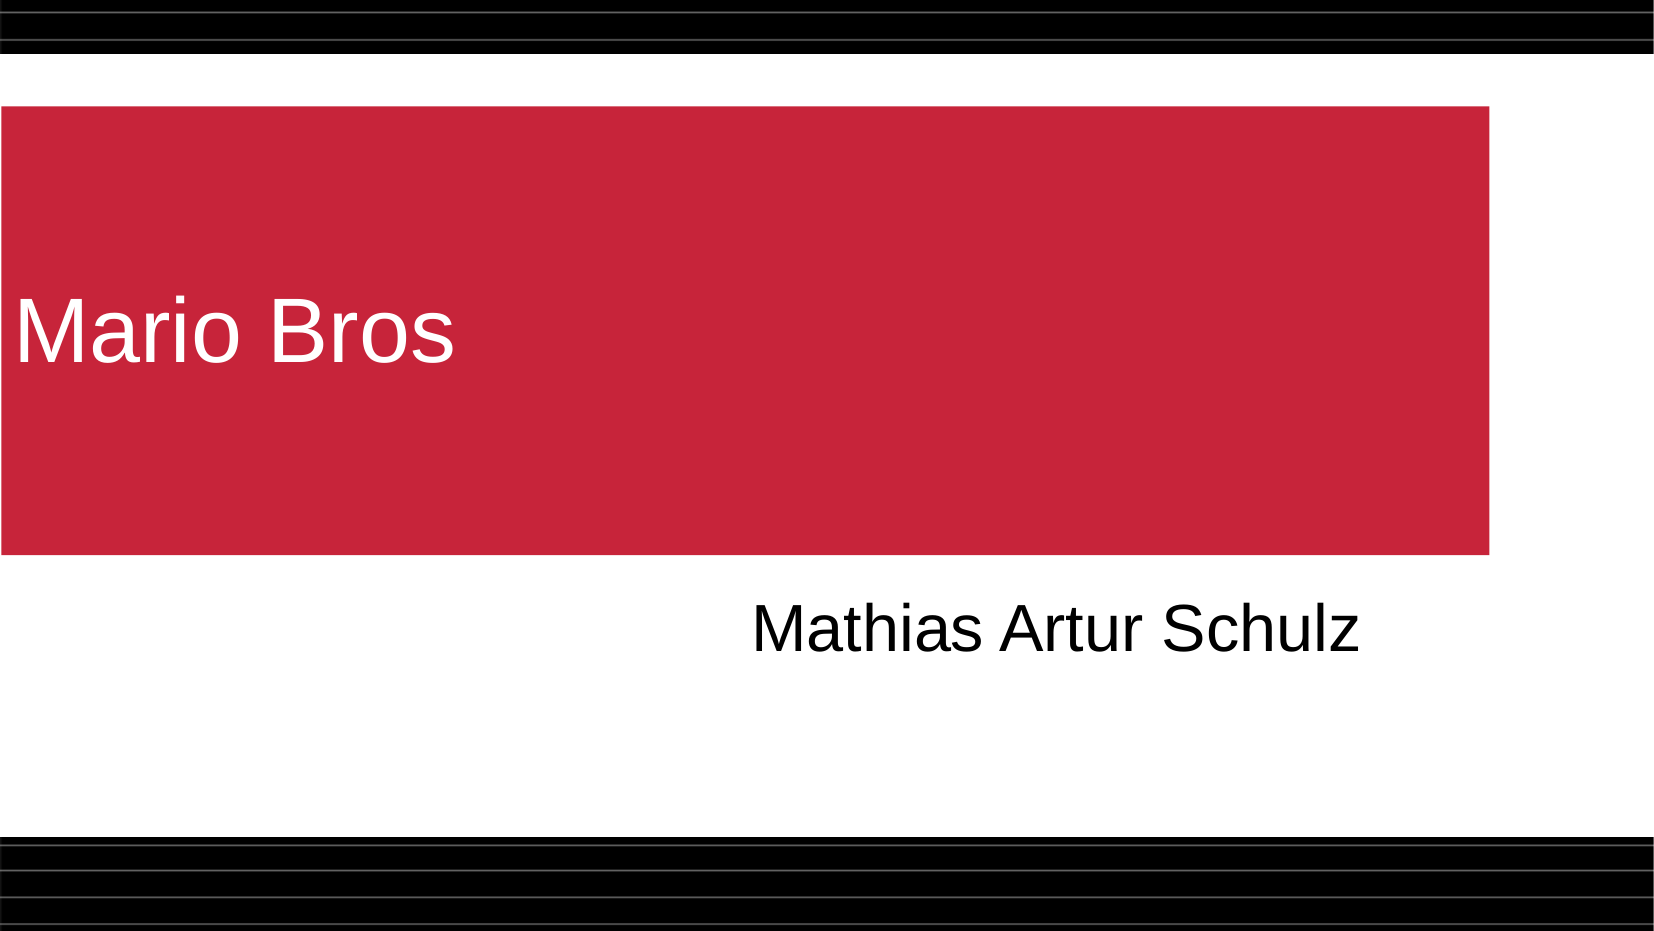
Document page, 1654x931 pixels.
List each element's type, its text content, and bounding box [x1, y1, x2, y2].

subtitle Mathias Artur Schulz [625, 590, 1489, 804]
picture [0, 0, 1654, 54]
picture [0, 837, 1654, 931]
title Mario Bros [1, 106, 1490, 556]
